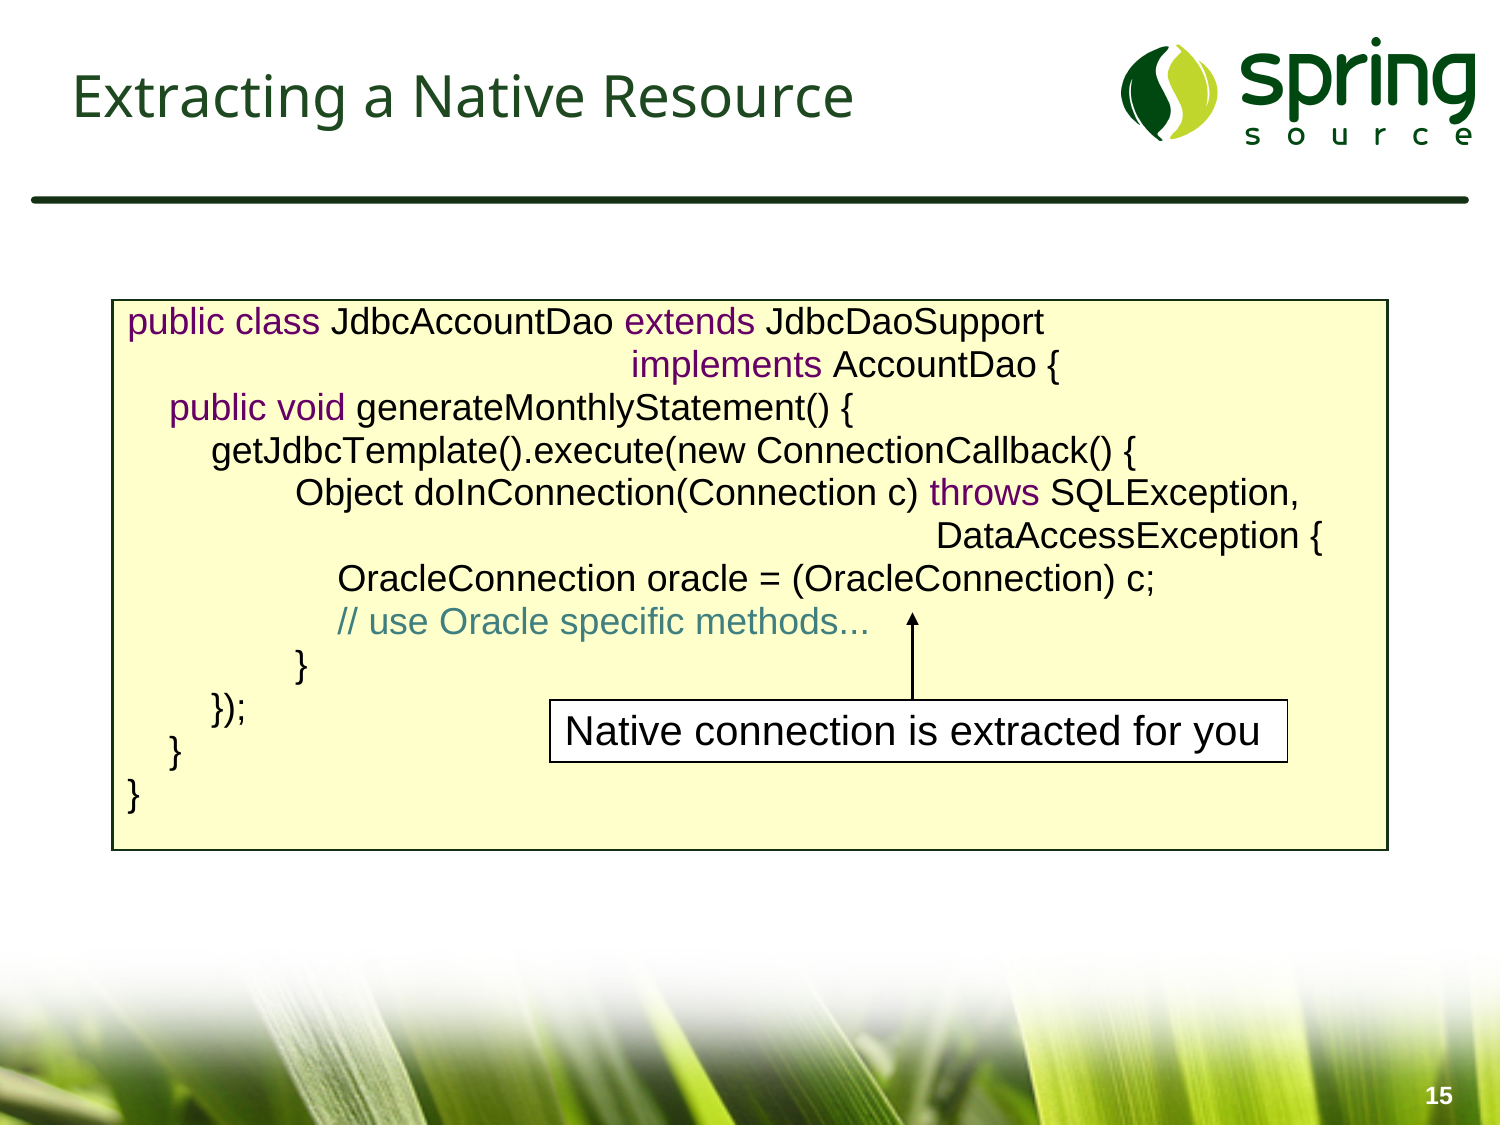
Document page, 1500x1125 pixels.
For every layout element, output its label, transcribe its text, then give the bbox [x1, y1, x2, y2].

text_box Native connection is extracted for you [549, 699, 1288, 762]
picture [1121, 37, 1475, 145]
list public class JdbcAccountDao extends JdbcDaoSupport implements AccountDao { public void generateMonthlyStatement() { getJdbcTemplate().execute(new ConnectionCallback() { Object doInConnection(Connection c) throws SQLException, DataAccessException { OracleConnection oracle = (OracleConnection) c; // use Oracle specific methods... } }); } } [112, 299, 1388, 850]
title Extracting a Native Resource [56, 13, 1089, 176]
picture [0, 944, 1500, 1125]
